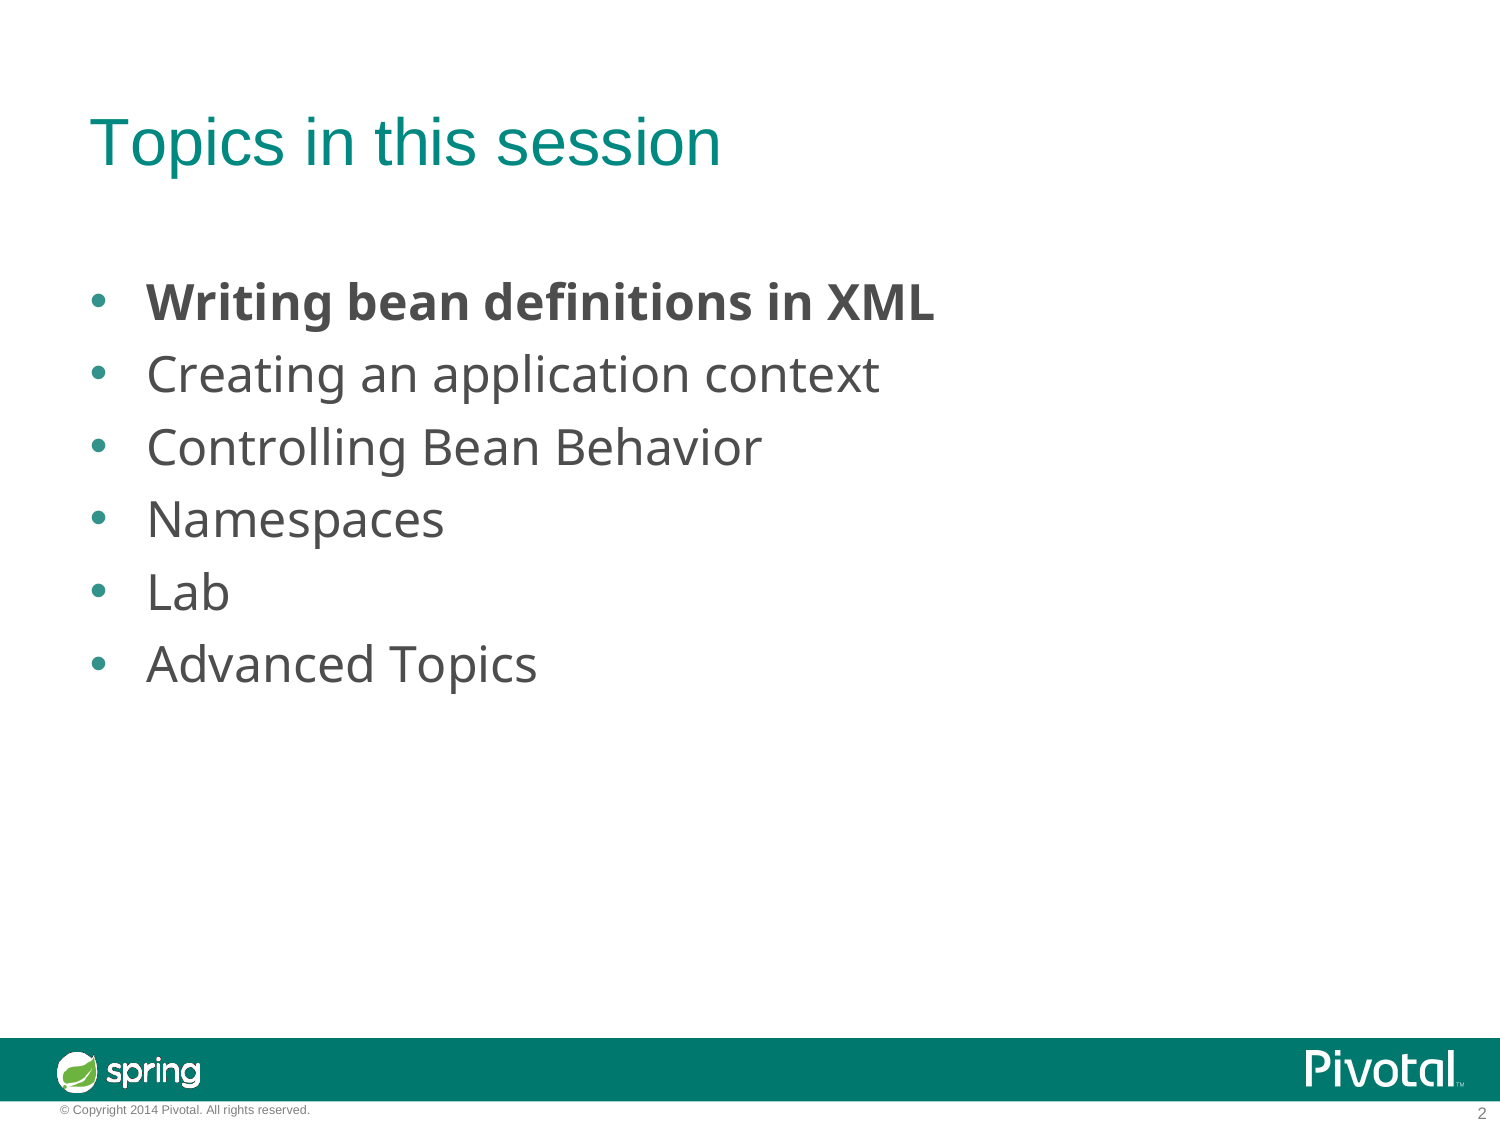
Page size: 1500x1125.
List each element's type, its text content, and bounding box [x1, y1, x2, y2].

list Writing bean definitions in XML Creating an application context Controlling Bean Behavior Namespaces Lab Advanced Topics [75, 262, 1426, 1005]
picture [1306, 1050, 1464, 1087]
picture [32, 1041, 210, 1103]
title Topics in this session [75, 45, 1426, 233]
